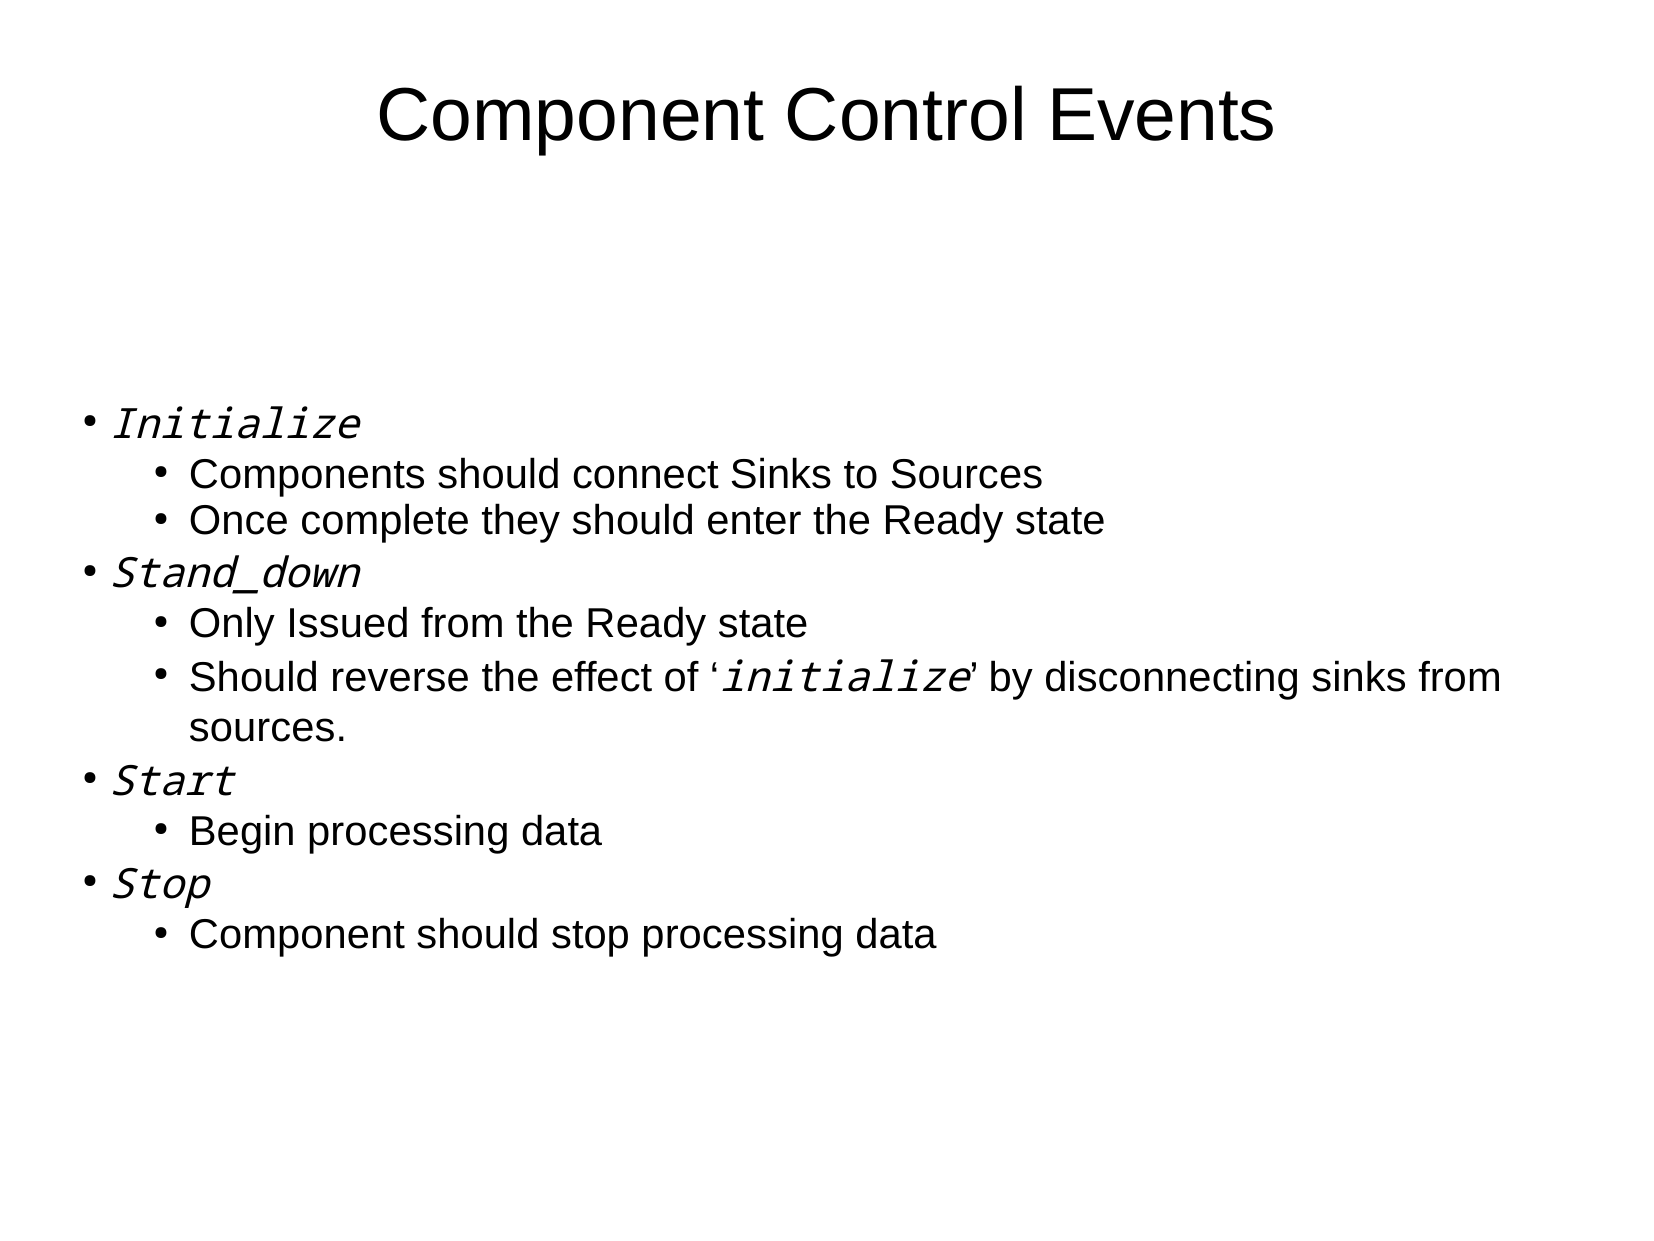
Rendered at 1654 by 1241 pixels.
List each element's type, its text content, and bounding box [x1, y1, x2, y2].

title Component Control Events [82, 49, 1571, 181]
subtitle Initialize Components should connect Sinks to Sources Once complete they should enter the Ready state Stand_down Only Issued from the Ready state Should reverse the effect of ‘initialize’ by disconnecting sinks from sources. Start Begin processing data Stop Component should stop processing data [82, 211, 1571, 1186]
